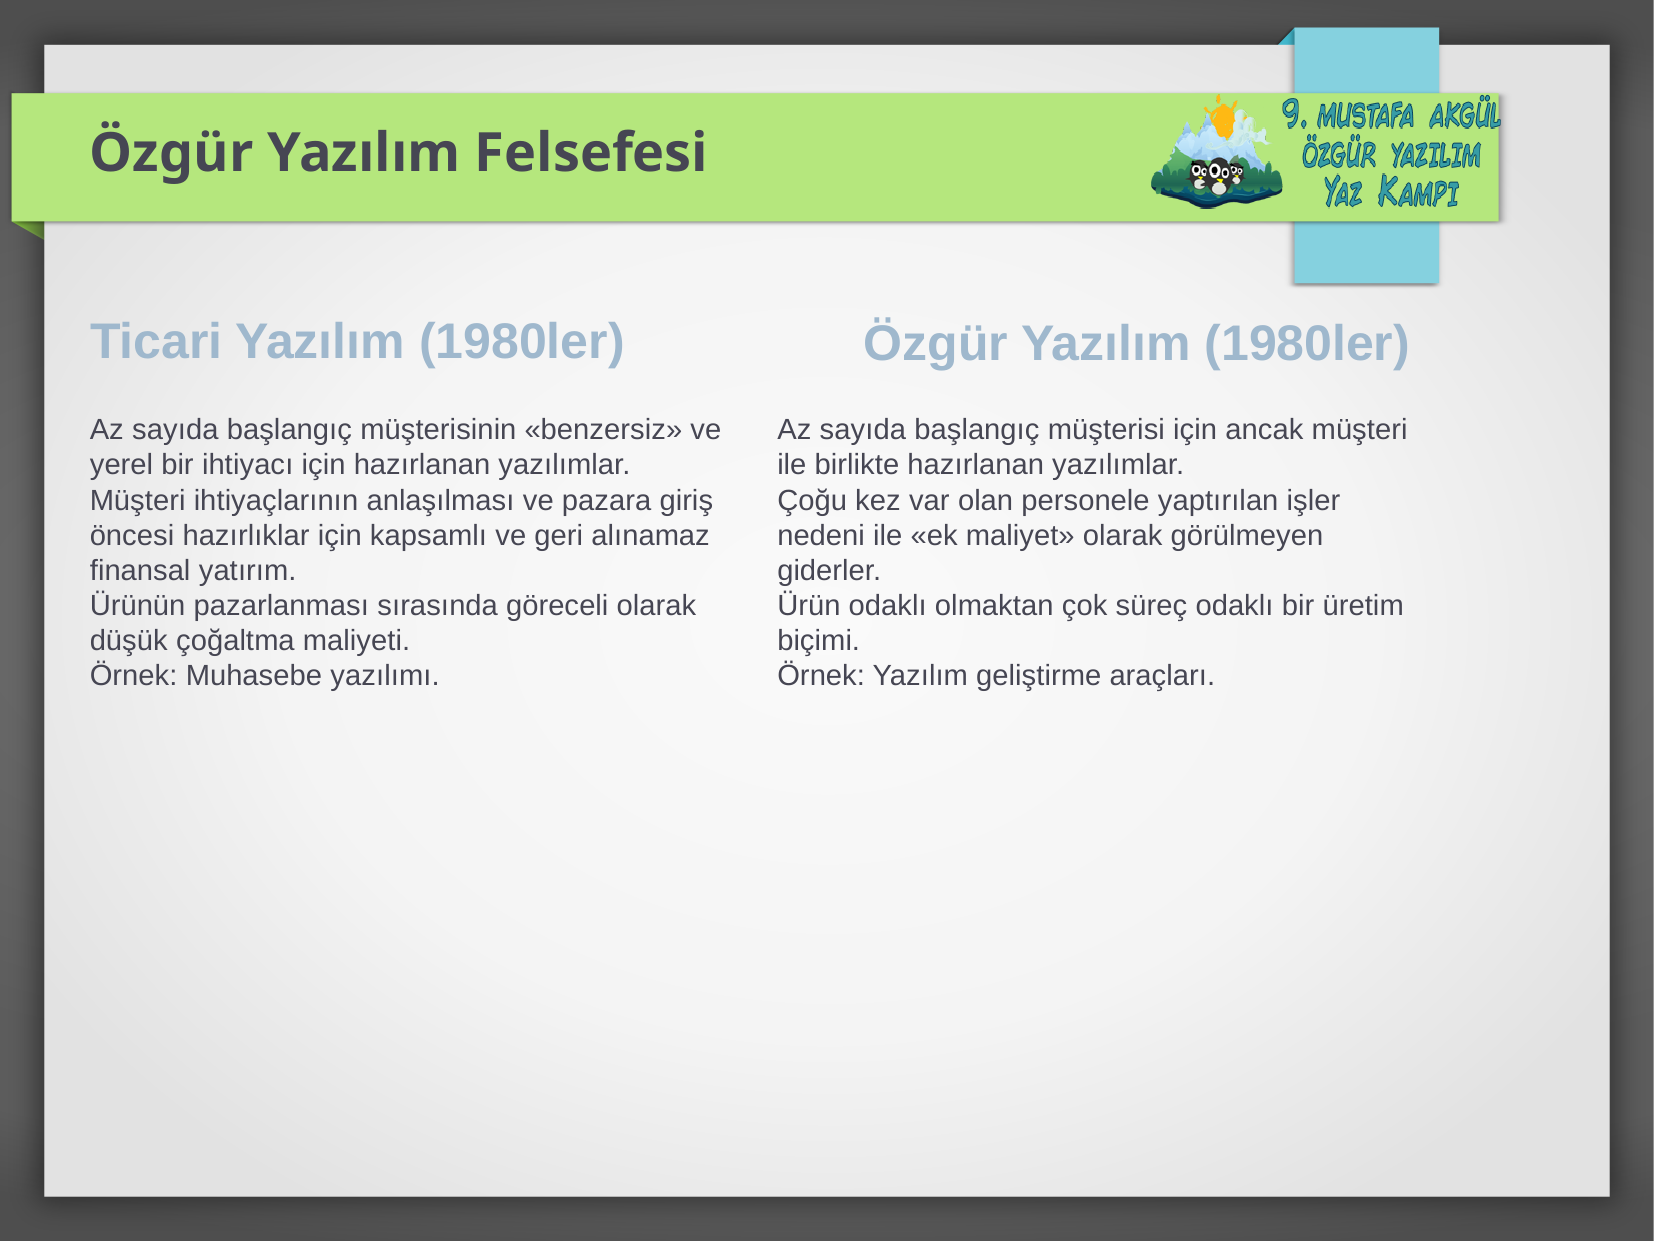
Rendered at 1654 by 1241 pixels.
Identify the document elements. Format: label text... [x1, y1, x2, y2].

list Özgür Yazılım (1980ler) [762, 265, 1426, 379]
list Az sayıda başlangıç müşterisi için ancak müşteri ile birlikte hazırlanan yazılımlar. Çoğu kez var olan personele yaptırılan işler nedeni ile «ek maliyet» olarak görülmeyen giderler. Ürün odaklı olmaktan çok süreç odaklı bir üretim biçimi. Örnek: Yazılım geliştirme araçları. [762, 403, 1426, 1066]
list Ticari Yazılım (1980ler) [75, 264, 738, 377]
picture [0, 0, 1654, 1241]
list Az sayıda başlangıç müşterisinin «benzersiz» ve yerel bir ihtiyacı için hazırlanan yazılımlar. Müşteri ihtiyaçlarının anlaşılması ve pazara giriş öncesi hazırlıklar için kapsamlı ve geri alınamaz finansal yatırım. Ürünün pazarlanması sırasında göreceli olarak düşük çoğaltma maliyeti. Örnek: Muhasebe yazılımı. [75, 403, 738, 1066]
text_box Özgür Yazılım Felsefesi [74, 106, 863, 200]
